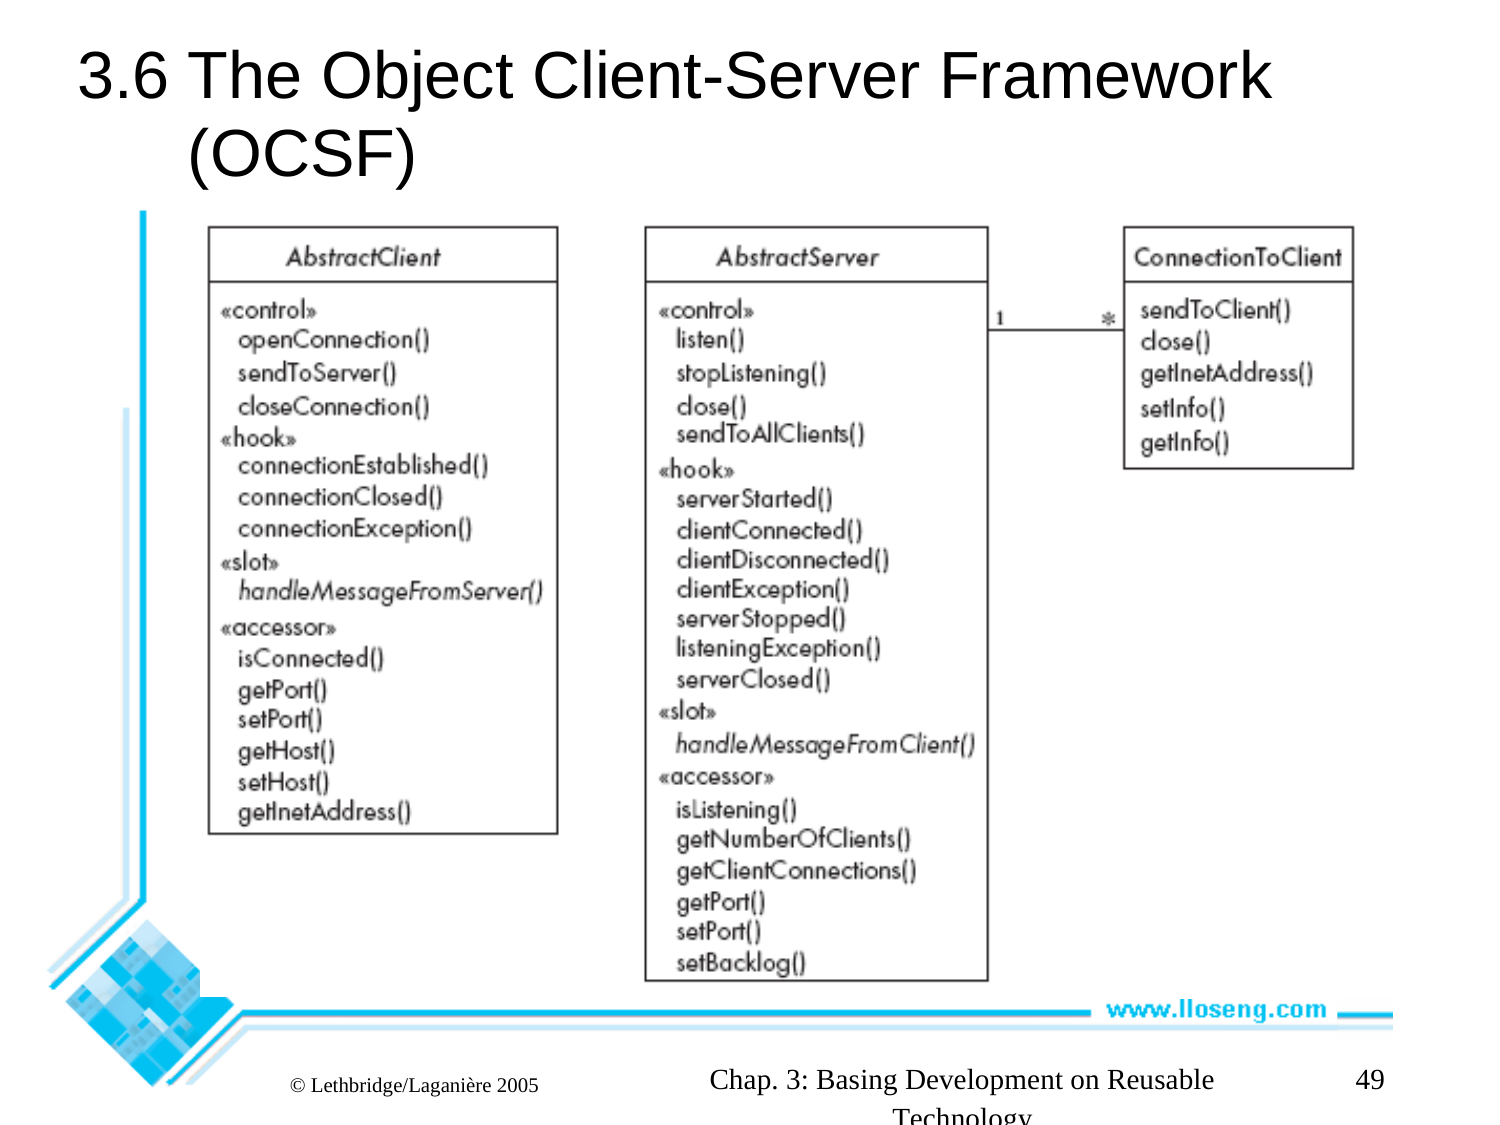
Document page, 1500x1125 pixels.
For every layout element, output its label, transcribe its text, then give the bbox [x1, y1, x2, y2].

text_box Chap. 3: Basing Development on Reusable Technology [624, 1050, 1300, 1125]
text_box 15 [1325, 1050, 1401, 1125]
picture [35, 199, 1363, 1089]
text_box © Lethbridge/Laganière 2005 [275, 1062, 601, 1125]
title 3.6 The Object Client-Server Framework (OCSF) [62, 27, 1413, 198]
